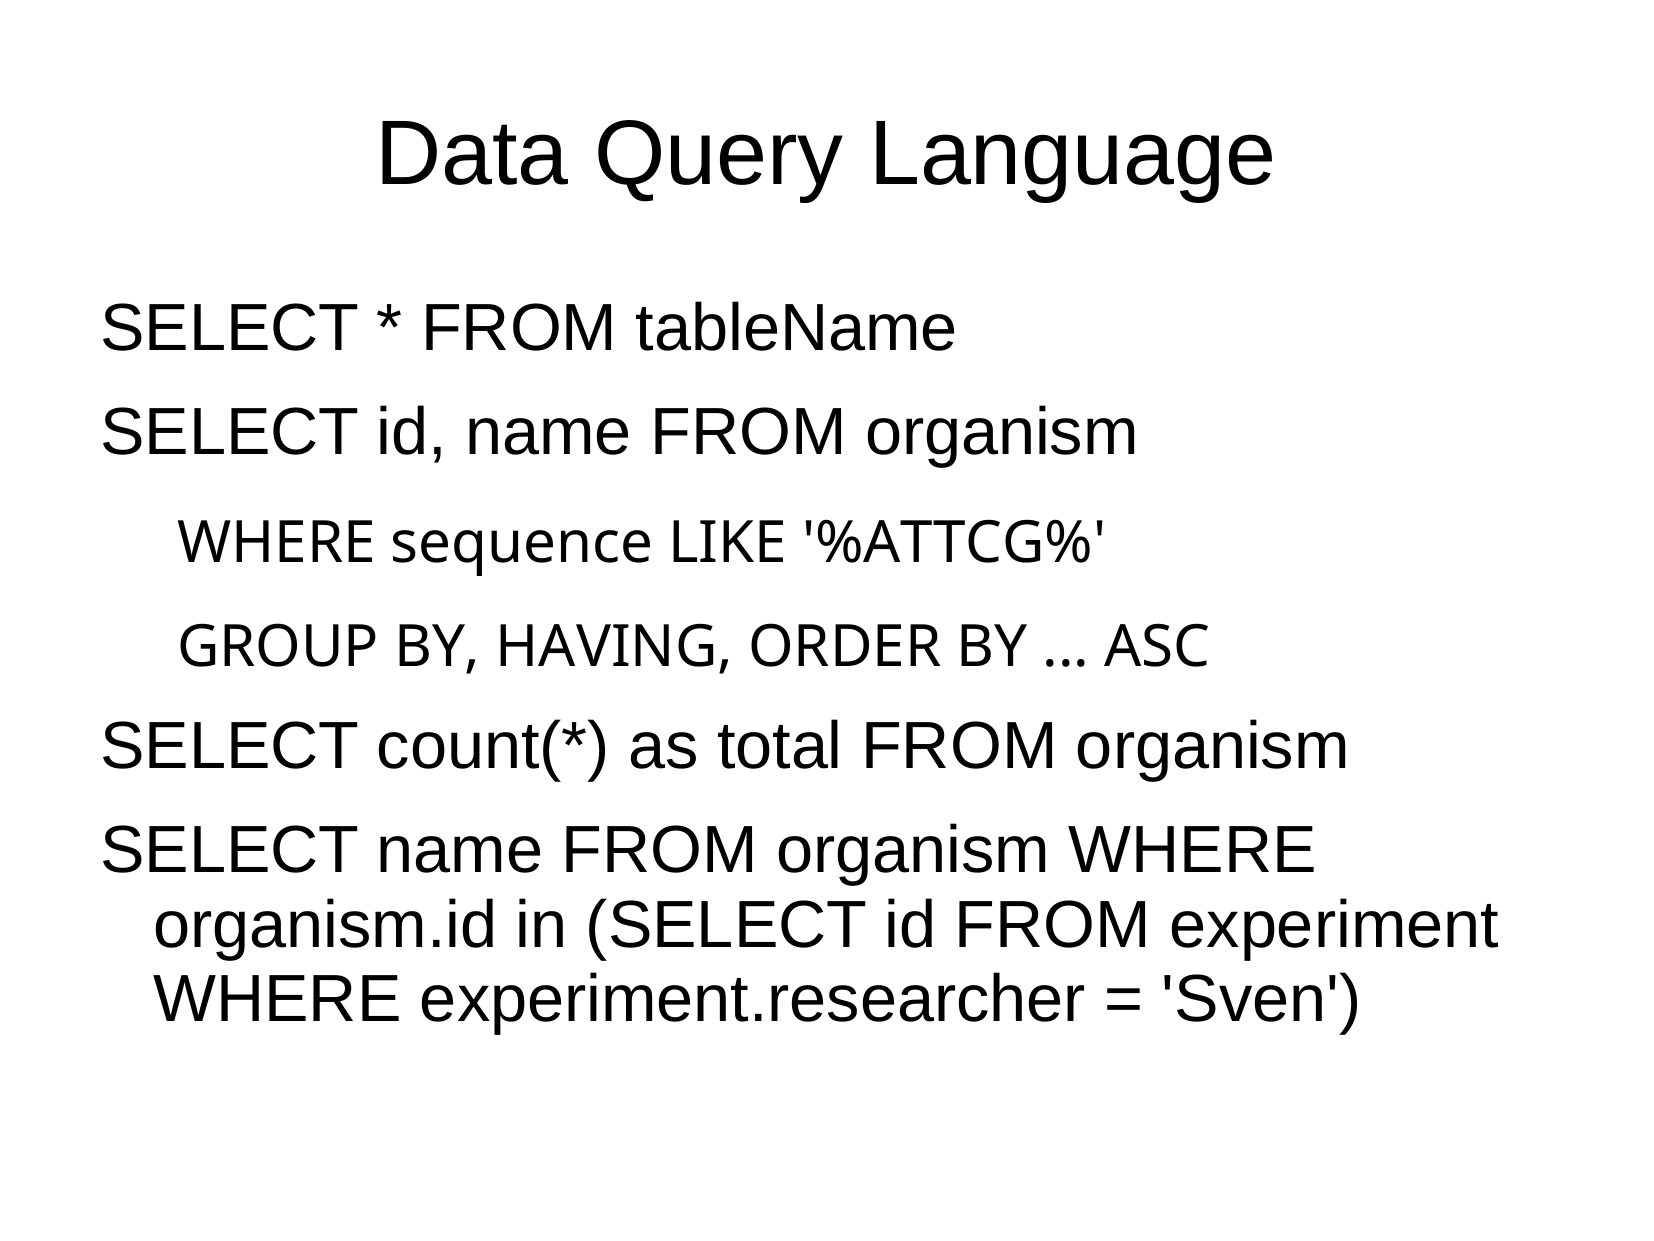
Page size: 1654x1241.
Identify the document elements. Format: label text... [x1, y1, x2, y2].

list SELECT * FROM tableName SELECT id, name FROM organism WHERE sequence LIKE '%ATTCG%' GROUP BY, HAVING, ORDER BY ... ASC SELECT count(*) as total FROM organism SELECT name FROM organism WHERE organism.id in (SELECT id FROM experiment WHERE experiment.researcher = 'Sven') [82, 290, 1571, 1119]
title Data Query Language [82, 56, 1571, 249]
